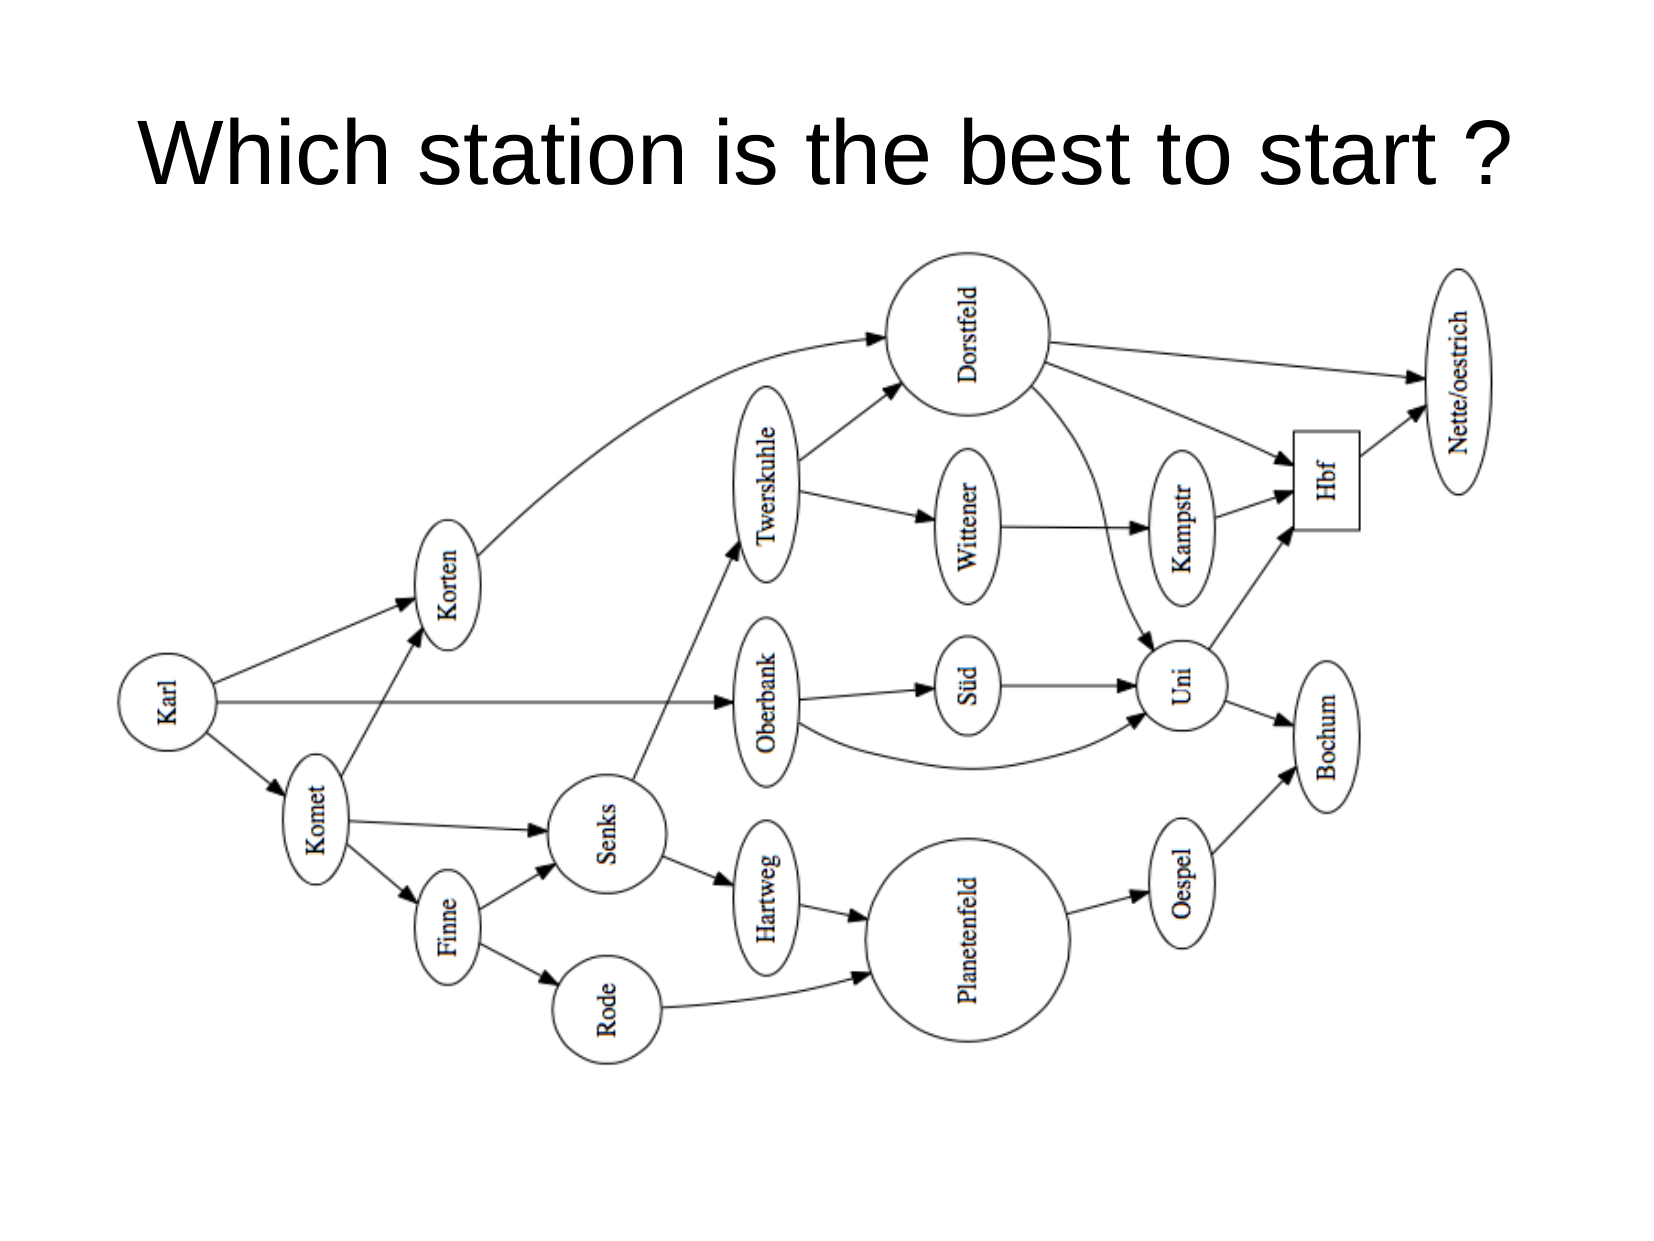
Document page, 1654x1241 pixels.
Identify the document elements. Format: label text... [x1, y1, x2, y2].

title Which station is the best to start ? [82, 49, 1571, 257]
picture [70, 236, 1513, 1120]
